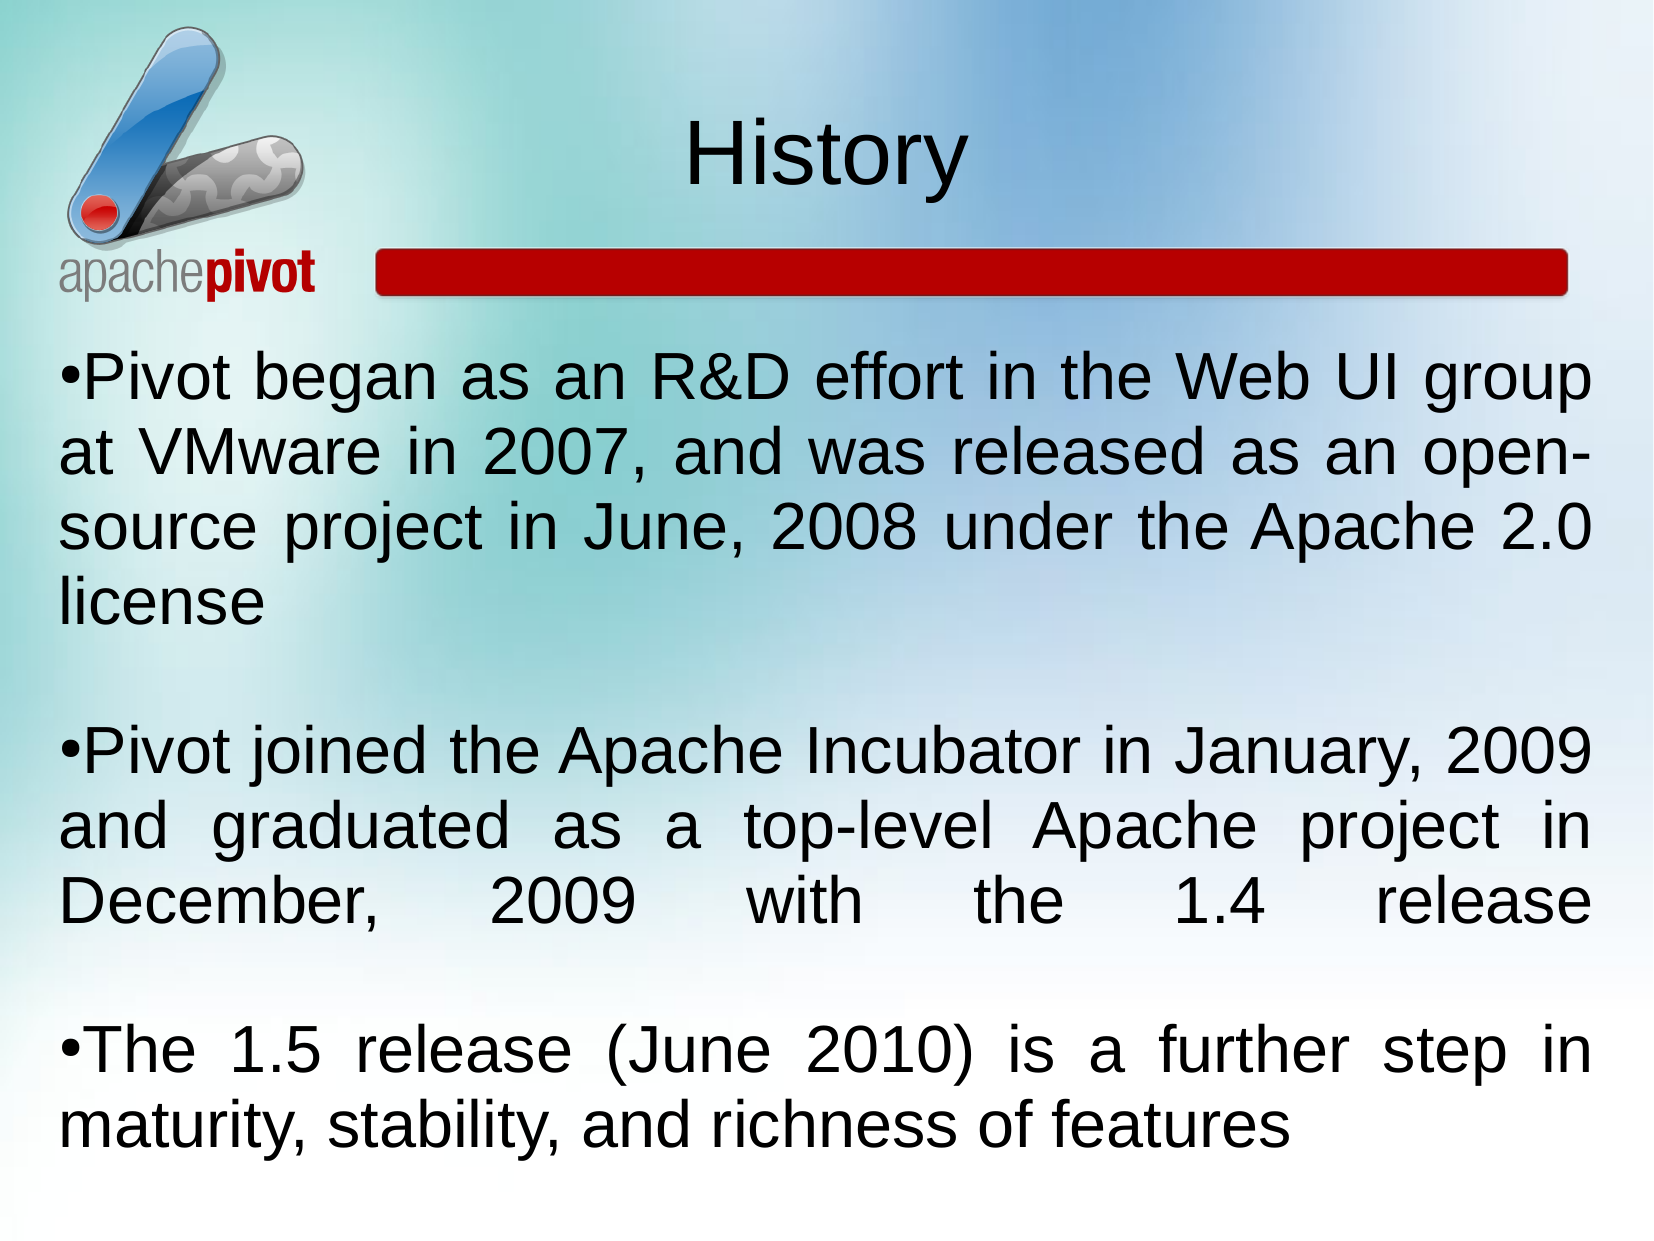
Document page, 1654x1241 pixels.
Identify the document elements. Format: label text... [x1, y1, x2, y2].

picture [0, 0, 1654, 1241]
subtitle Pivot began as an R&D effort in the Web UI group at VMware in 2007, and was released as an open-source project in June, 2008 under the Apache 2.0 license Pivot joined the Apache Incubator in January, 2009 and graduated as a top-level Apache project in December, 2009 with the 1.4 release The 1.5 release (June 2010) is a further step in maturity, stability, and richness of features [59, 290, 1595, 1211]
title History [315, 49, 1571, 257]
